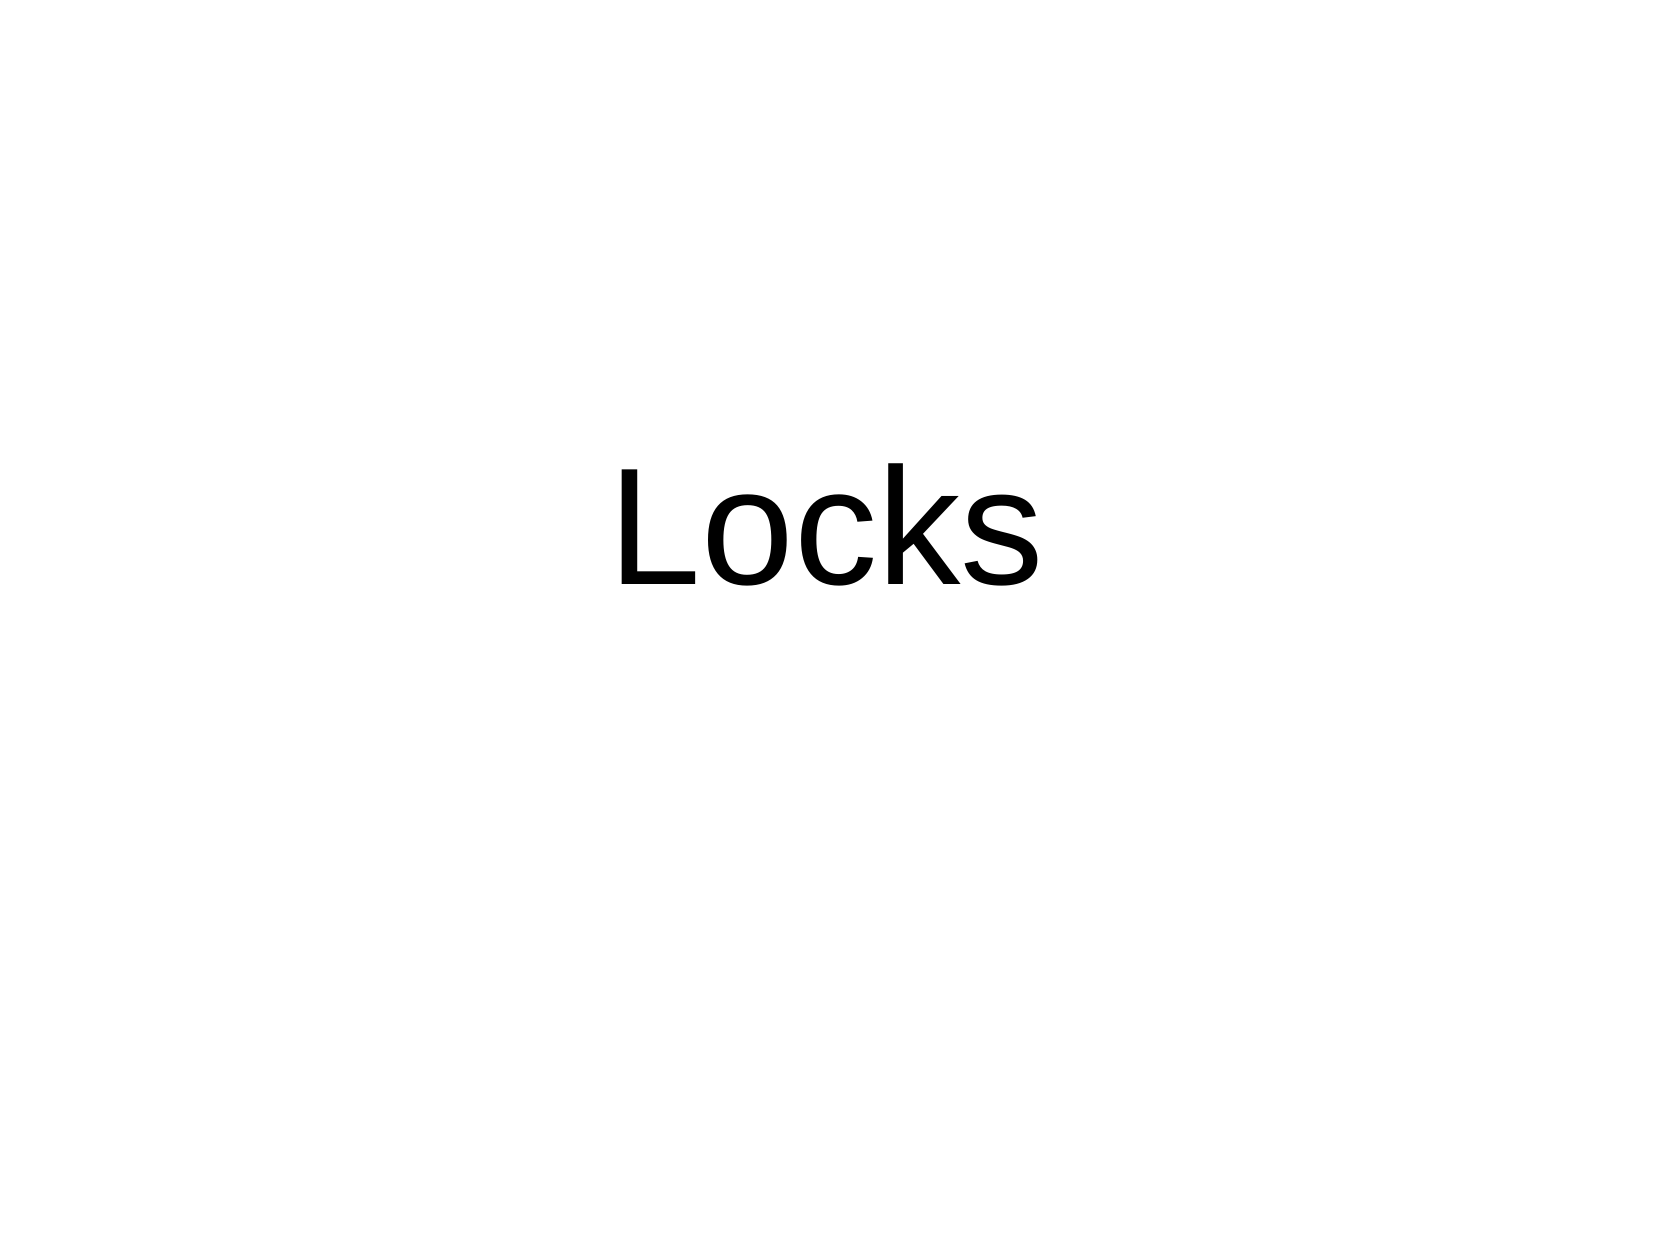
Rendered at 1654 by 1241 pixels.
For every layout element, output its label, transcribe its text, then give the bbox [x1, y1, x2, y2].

text_box Locks [144, 426, 1510, 628]
